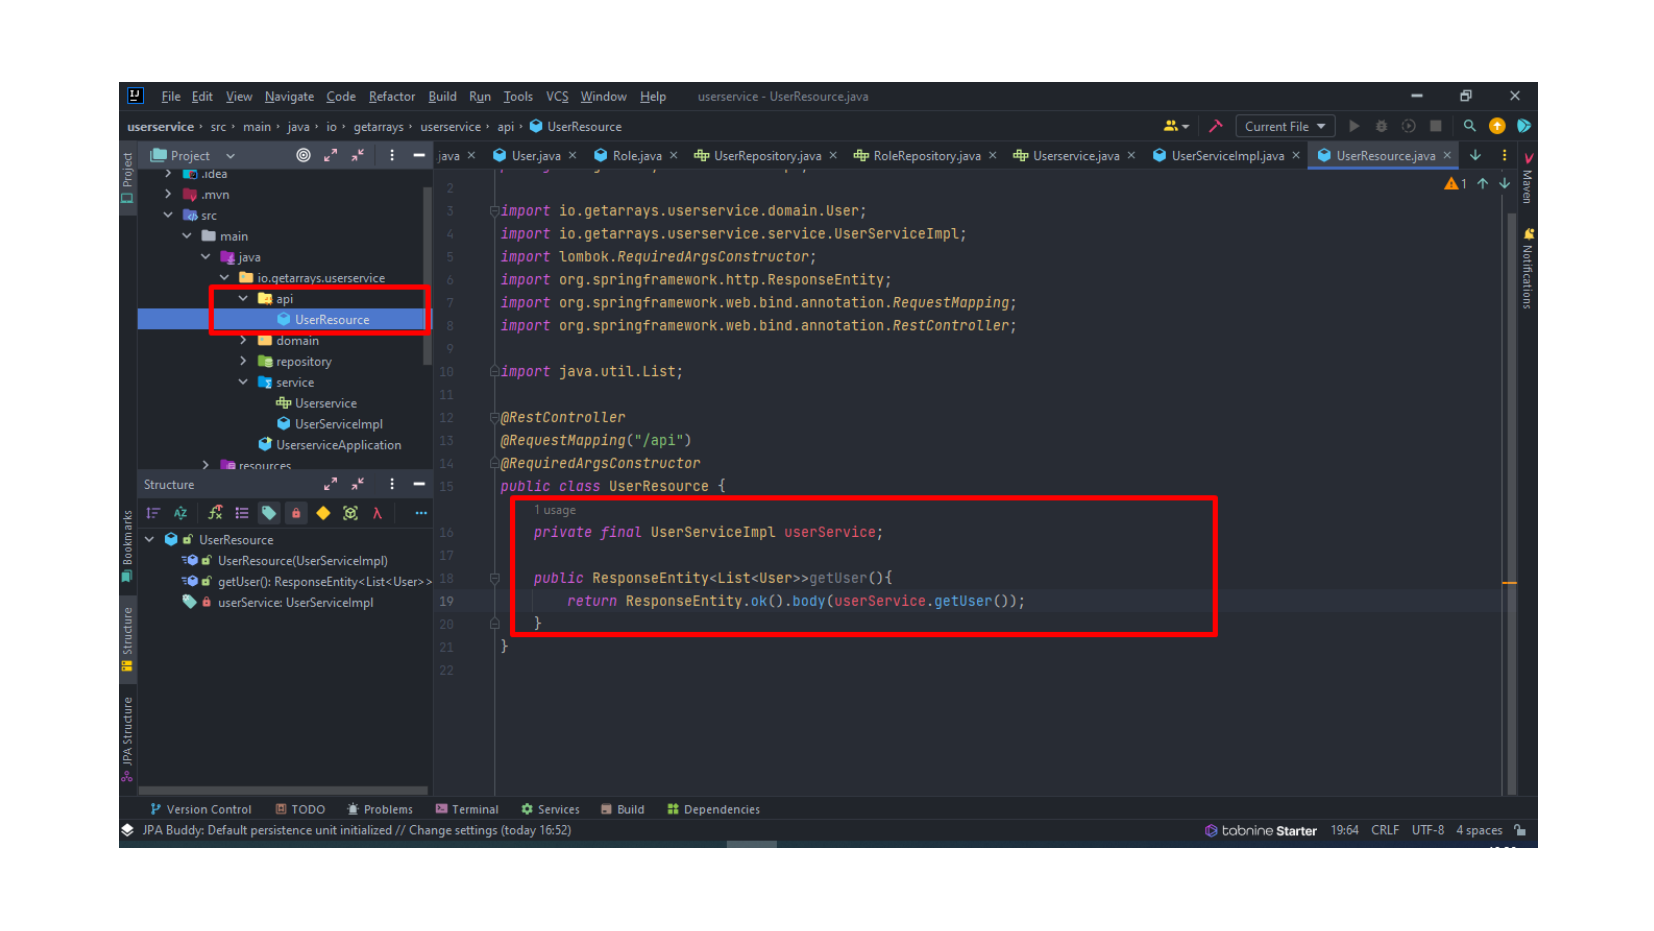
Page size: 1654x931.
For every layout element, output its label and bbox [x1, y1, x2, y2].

picture [119, 82, 1538, 848]
